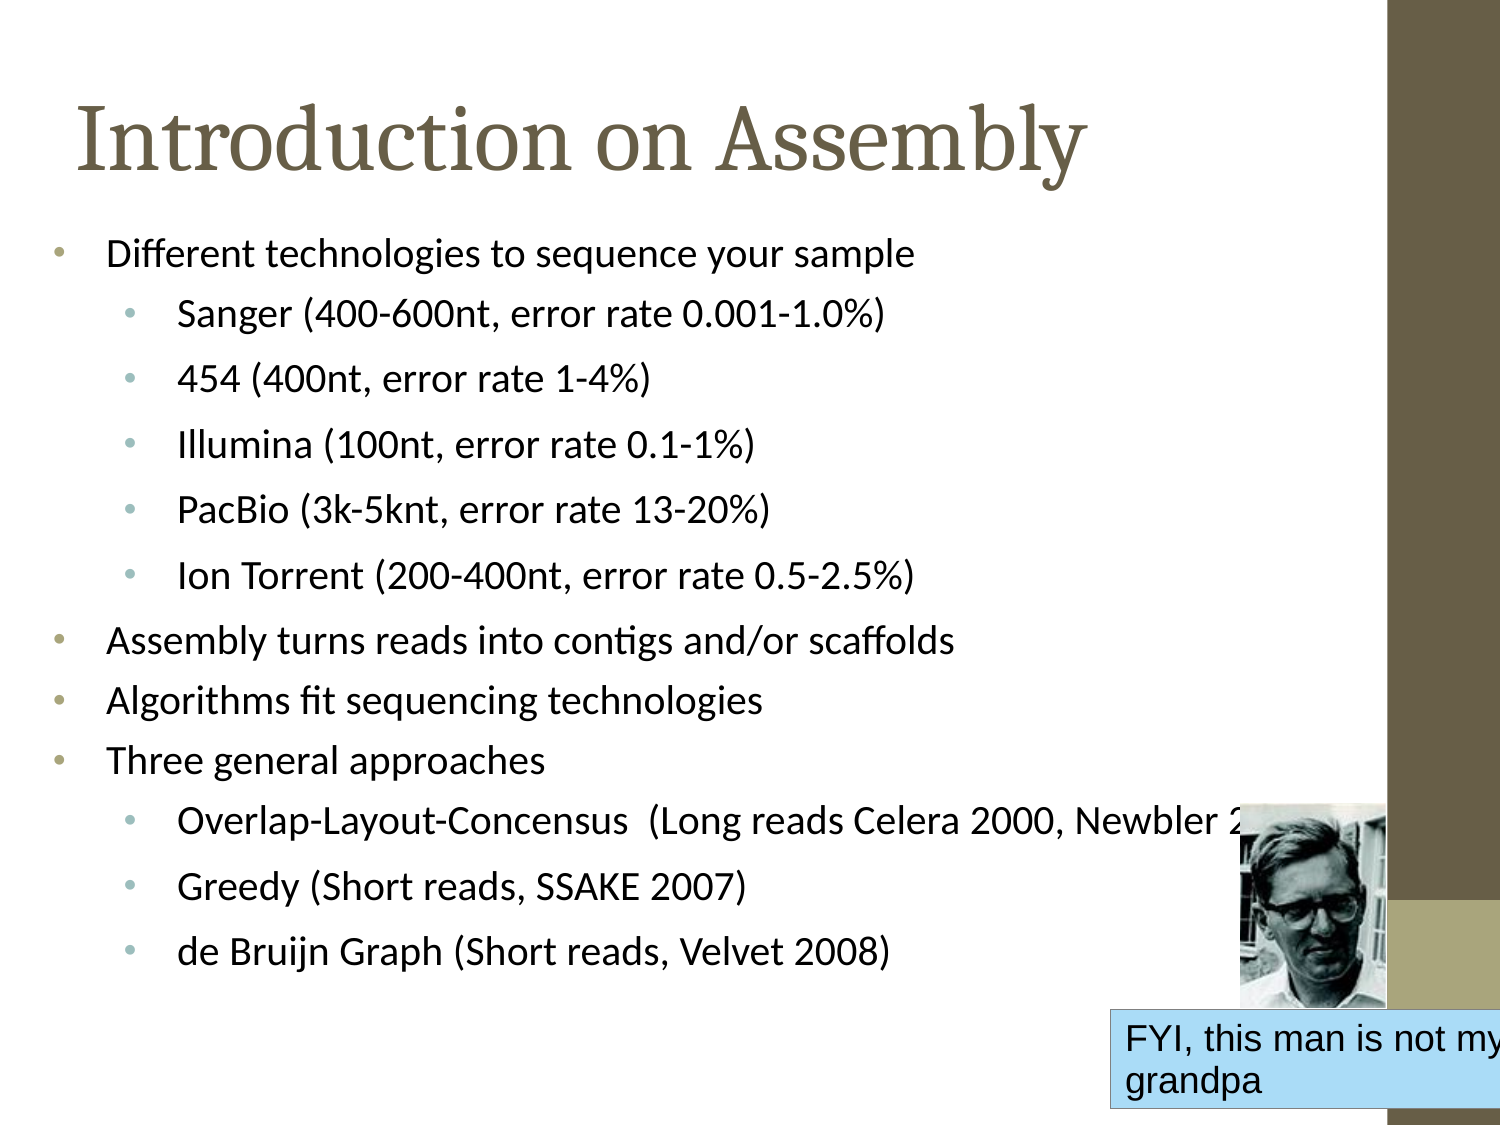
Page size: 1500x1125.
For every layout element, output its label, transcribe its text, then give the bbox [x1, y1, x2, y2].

text_box FYI, this man is not my grandpa [1110, 1009, 1500, 1109]
title Introduction on Assembly [75, 82, 1326, 195]
list Different technologies to sequence your sample Sanger (400-600nt, error rate 0.001-1.0%) 454 (400nt, error rate 1-4%) Illumina (100nt, error rate 0.1-1%) PacBio (3k-5knt, error rate 13-20%) Ion Torrent (200-400nt, error rate 0.5-2.5%) Assembly turns reads into contigs and/or scaffolds Algorithms fit sequencing technologies Three general approaches Overlap-Layout-Concensus (Long reads Celera 2000, Newbler 2005) Greedy (Short reads, SSAKE 2007) de Bruijn Graph (Short reads, Velvet 2008) [35, 236, 1359, 1063]
picture [1240, 803, 1386, 1008]
